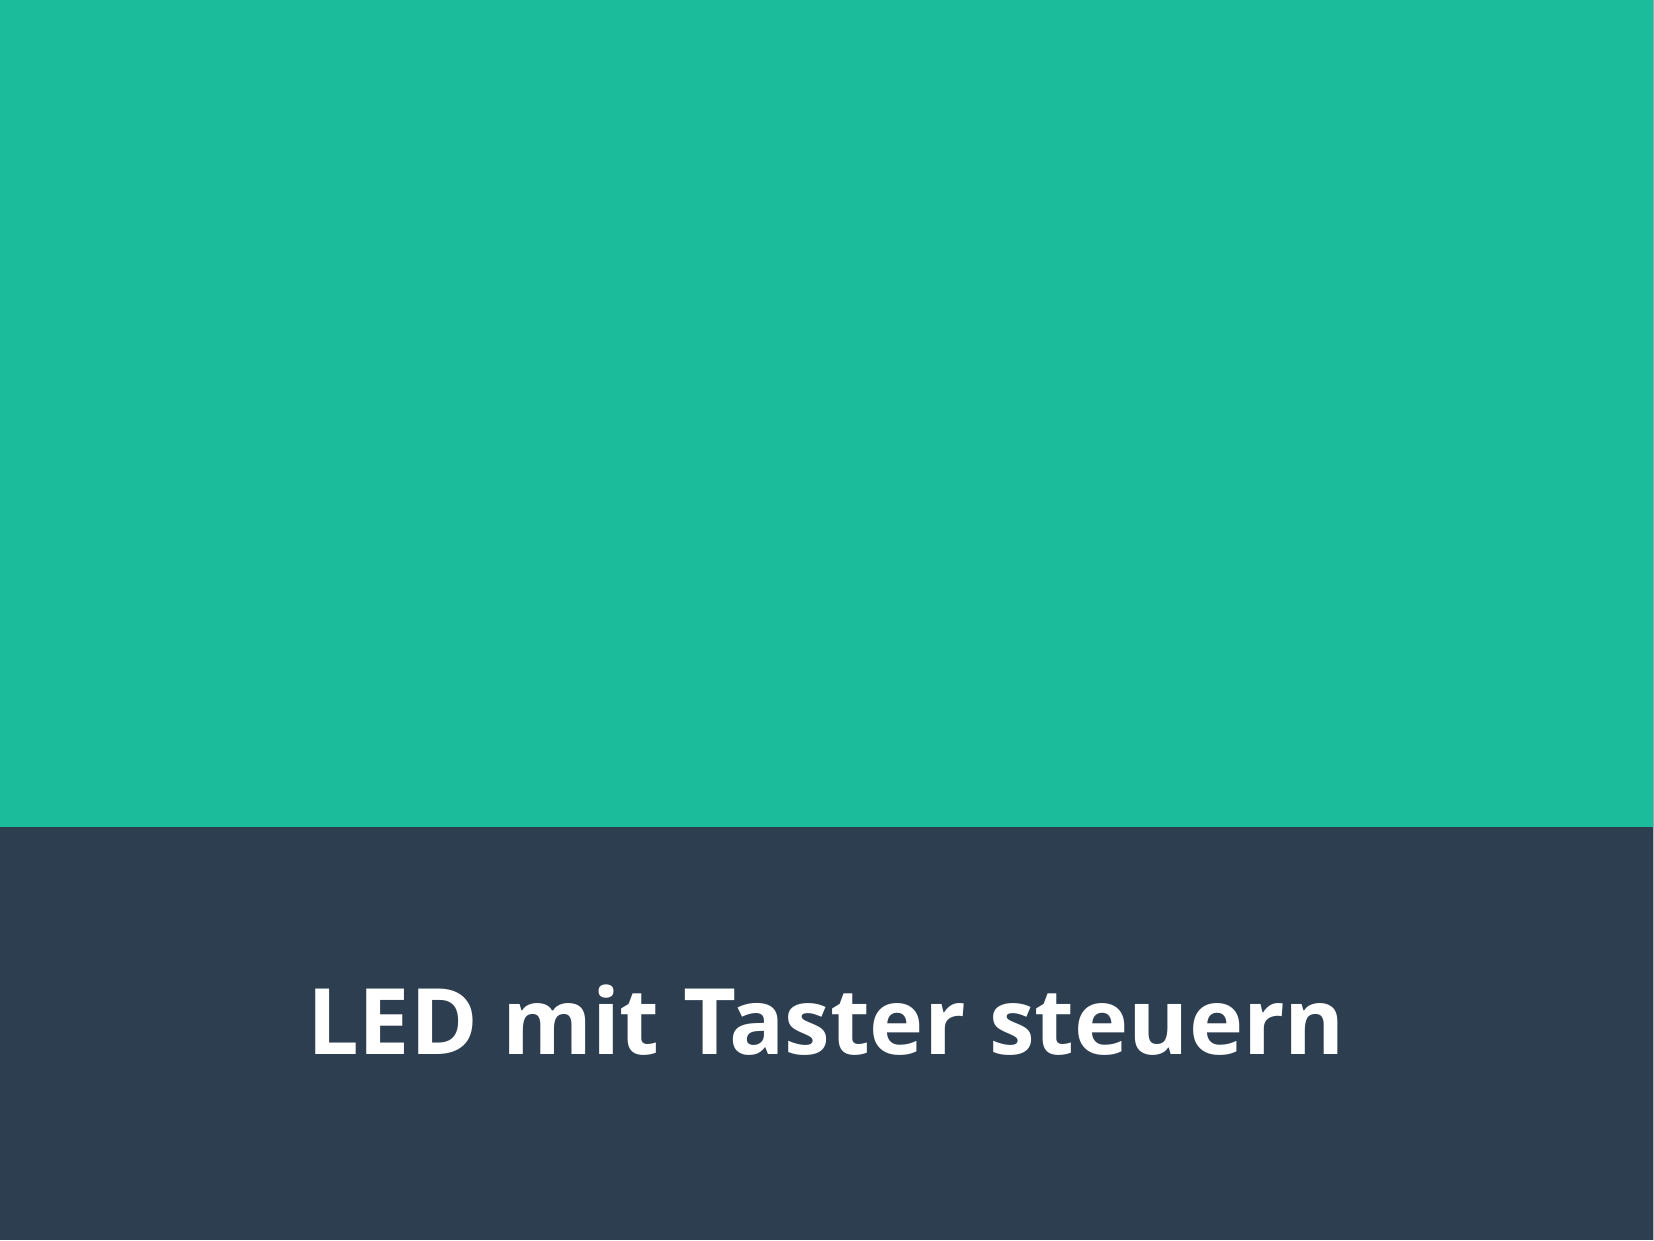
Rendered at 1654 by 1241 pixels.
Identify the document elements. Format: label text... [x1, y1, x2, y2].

subtitle LED mit Taster steuern [59, 856, 1595, 1182]
